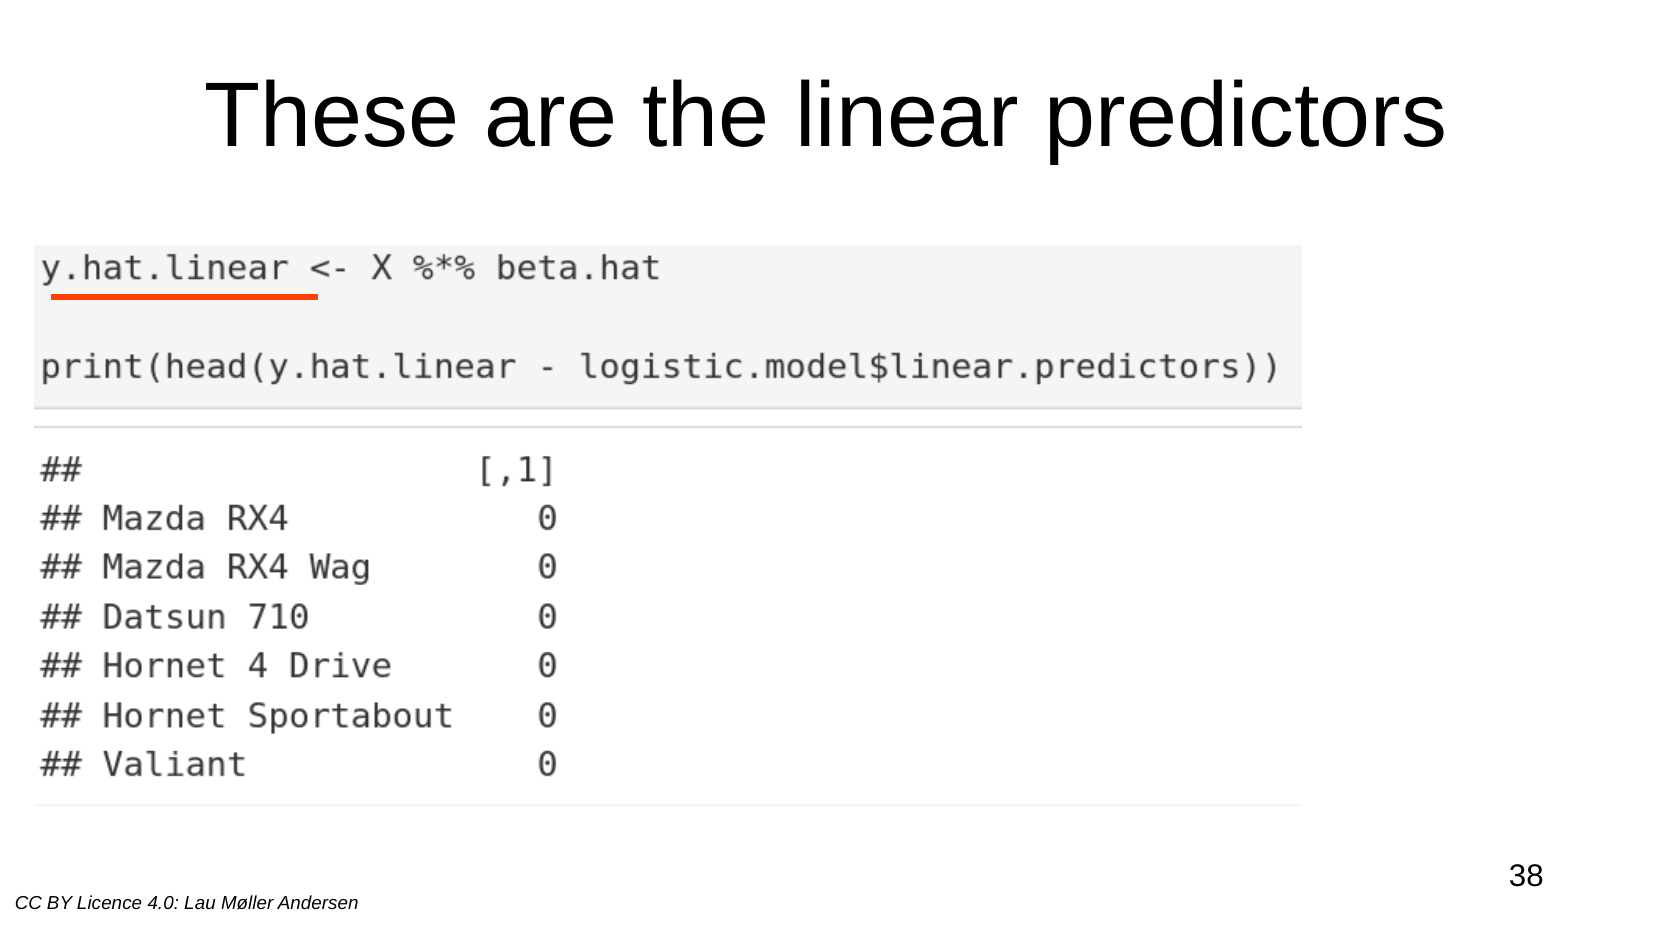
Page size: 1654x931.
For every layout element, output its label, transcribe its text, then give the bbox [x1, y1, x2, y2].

text_box <nummer> [1494, 850, 1654, 921]
picture [34, 245, 1302, 806]
text_box CC BY Licence 4.0: Lau Møller Andersen [0, 885, 388, 921]
title These are the linear predictors [82, 37, 1571, 193]
